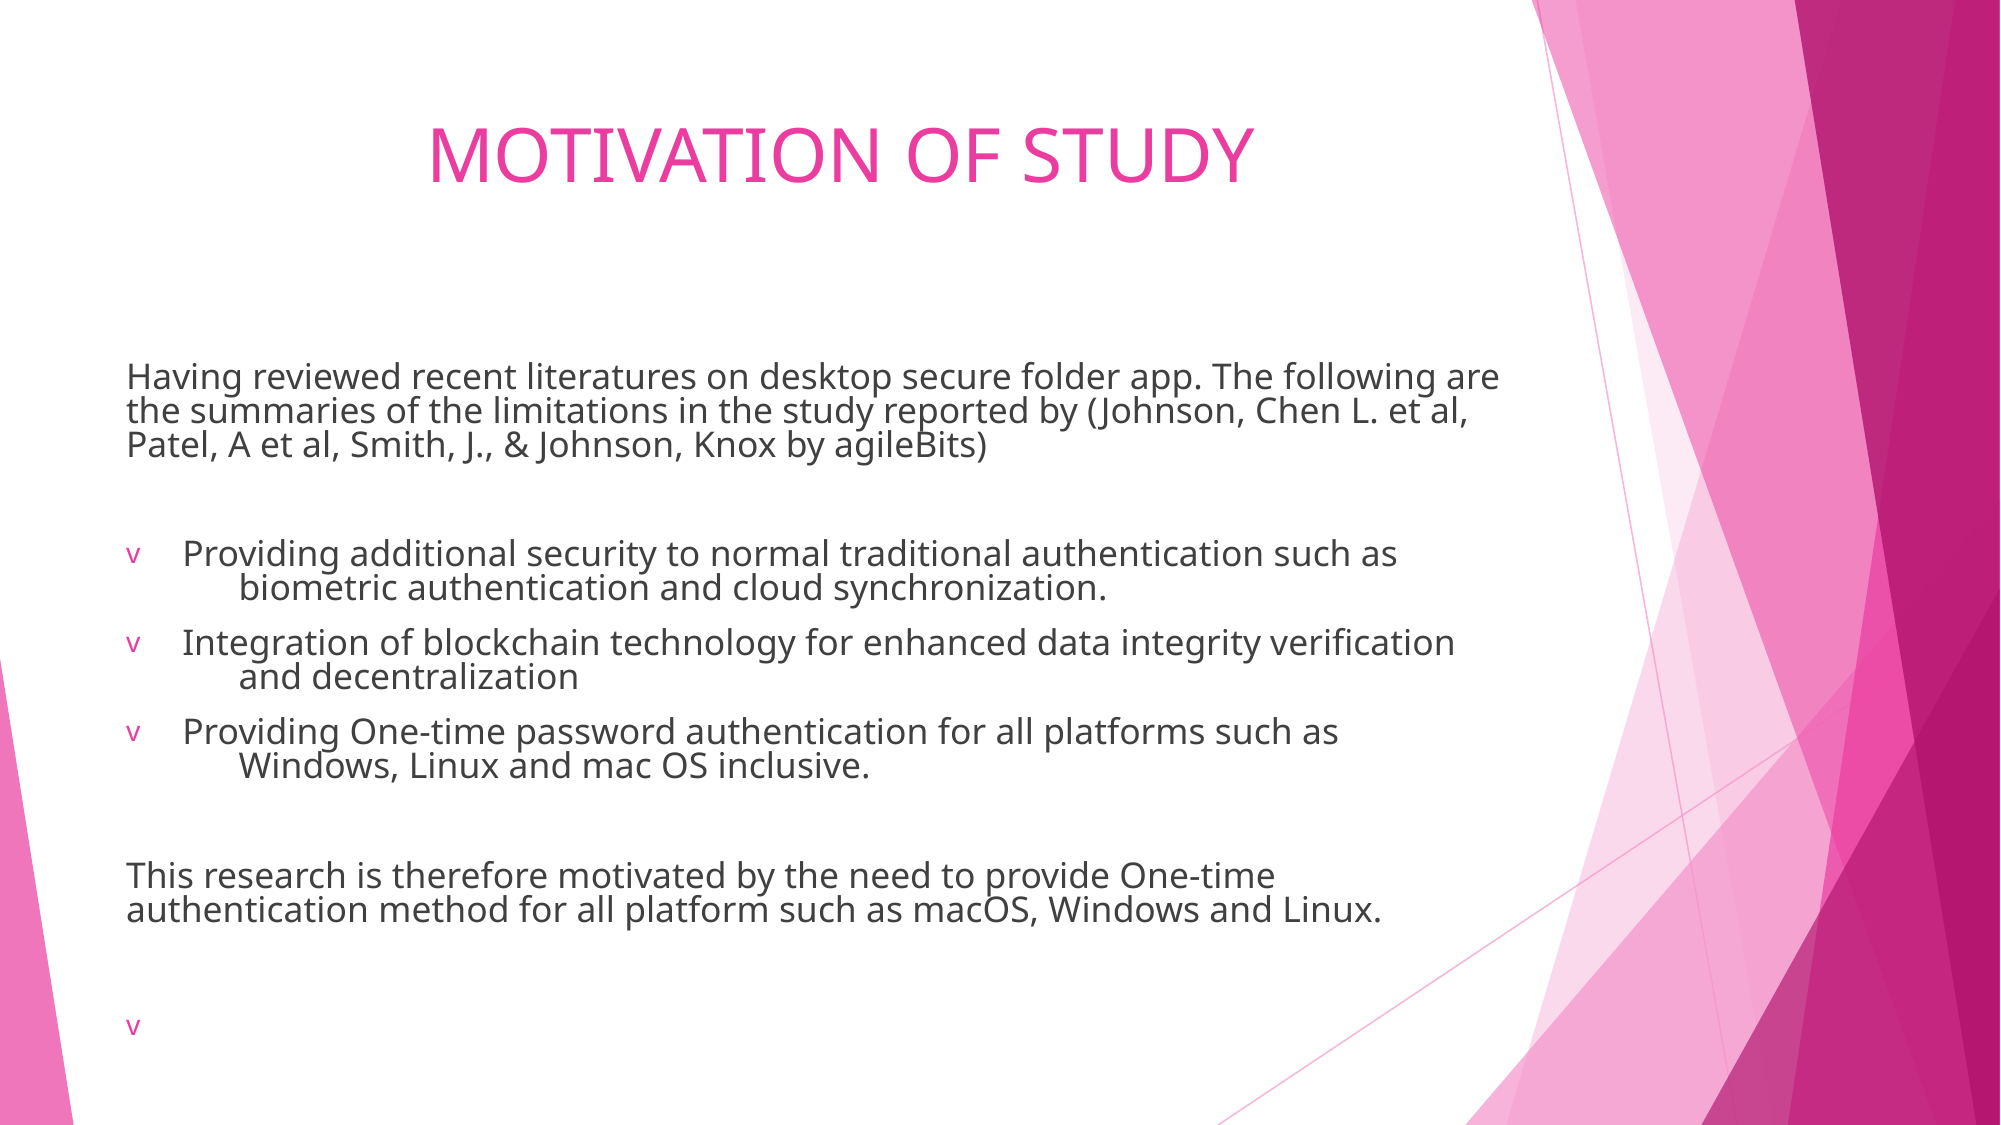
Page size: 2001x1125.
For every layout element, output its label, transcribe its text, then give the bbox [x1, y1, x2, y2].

title MOTIVATION OF STUDY [111, 99, 1522, 317]
list Having reviewed recent literatures on desktop secure folder app. The following are the summaries of the limitations in the study reported by (Johnson, Chen L. et al, Patel, A et al, Smith, J., & Johnson, Knox by agileBits) Providing additional security to normal traditional authentication such as biometric authentication and cloud synchronization. Integration of blockchain technology for enhanced data integrity verification and decentralization Providing One-time password authentication for all platforms such as Windows, Linux and mac OS inclusive. This research is therefore motivated by the need to provide One-time authentication method for all platform such as macOS, Windows and Linux. [111, 354, 1522, 992]
